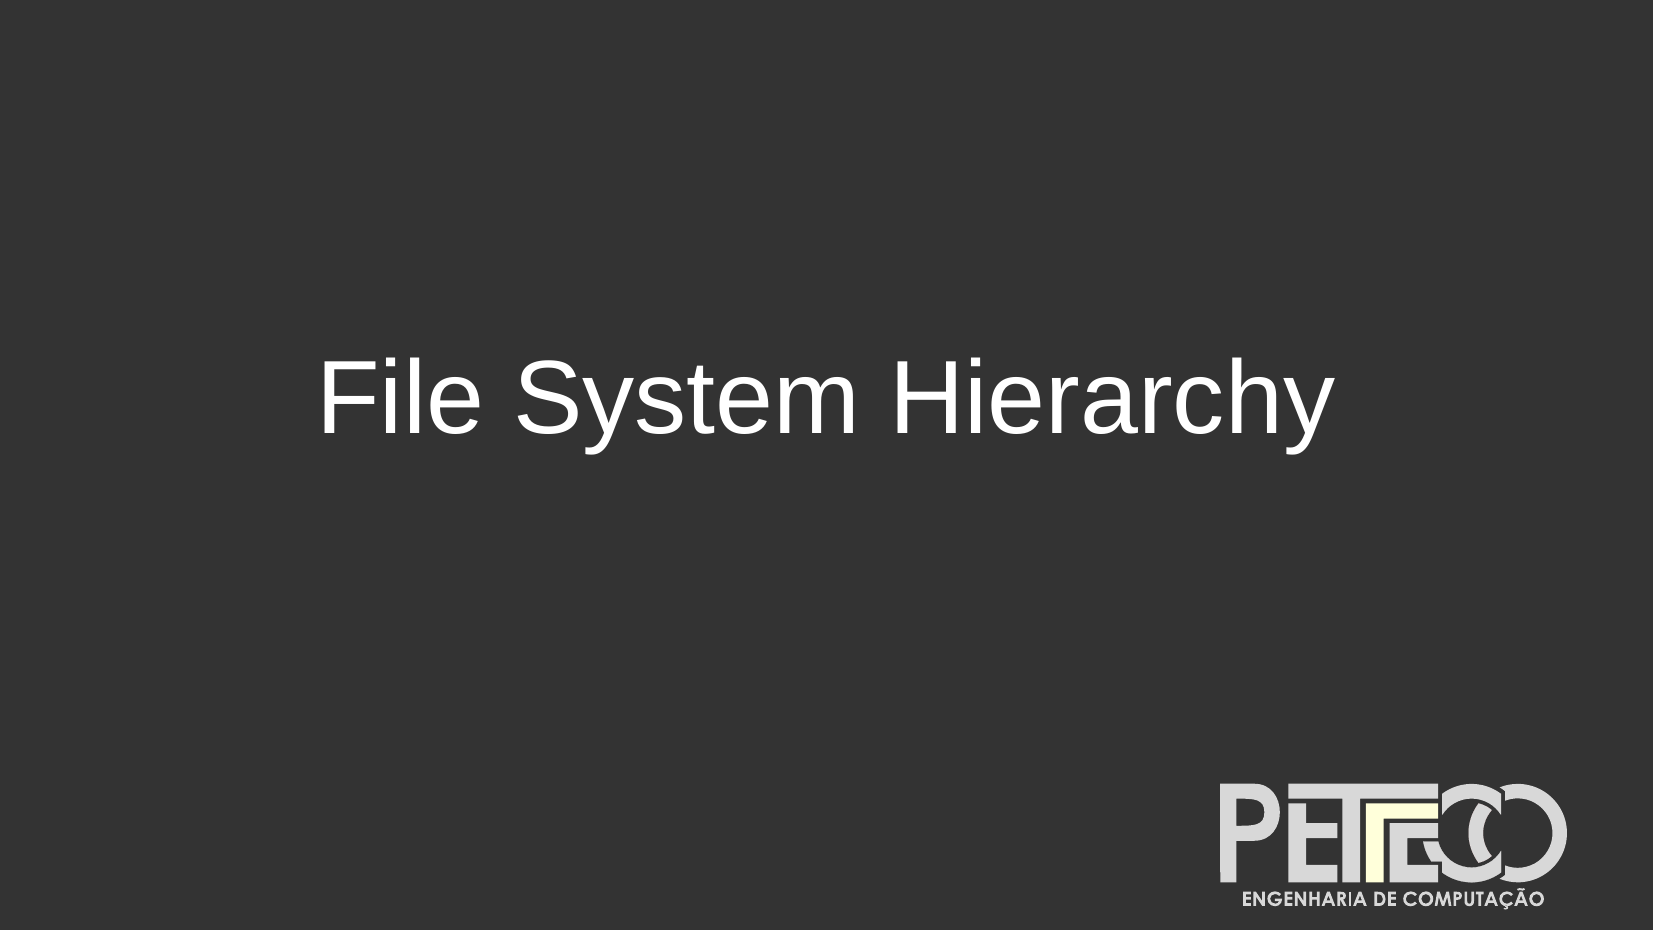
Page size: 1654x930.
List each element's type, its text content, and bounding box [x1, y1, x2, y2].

subtitle File System Hierarchy [82, 37, 1571, 757]
